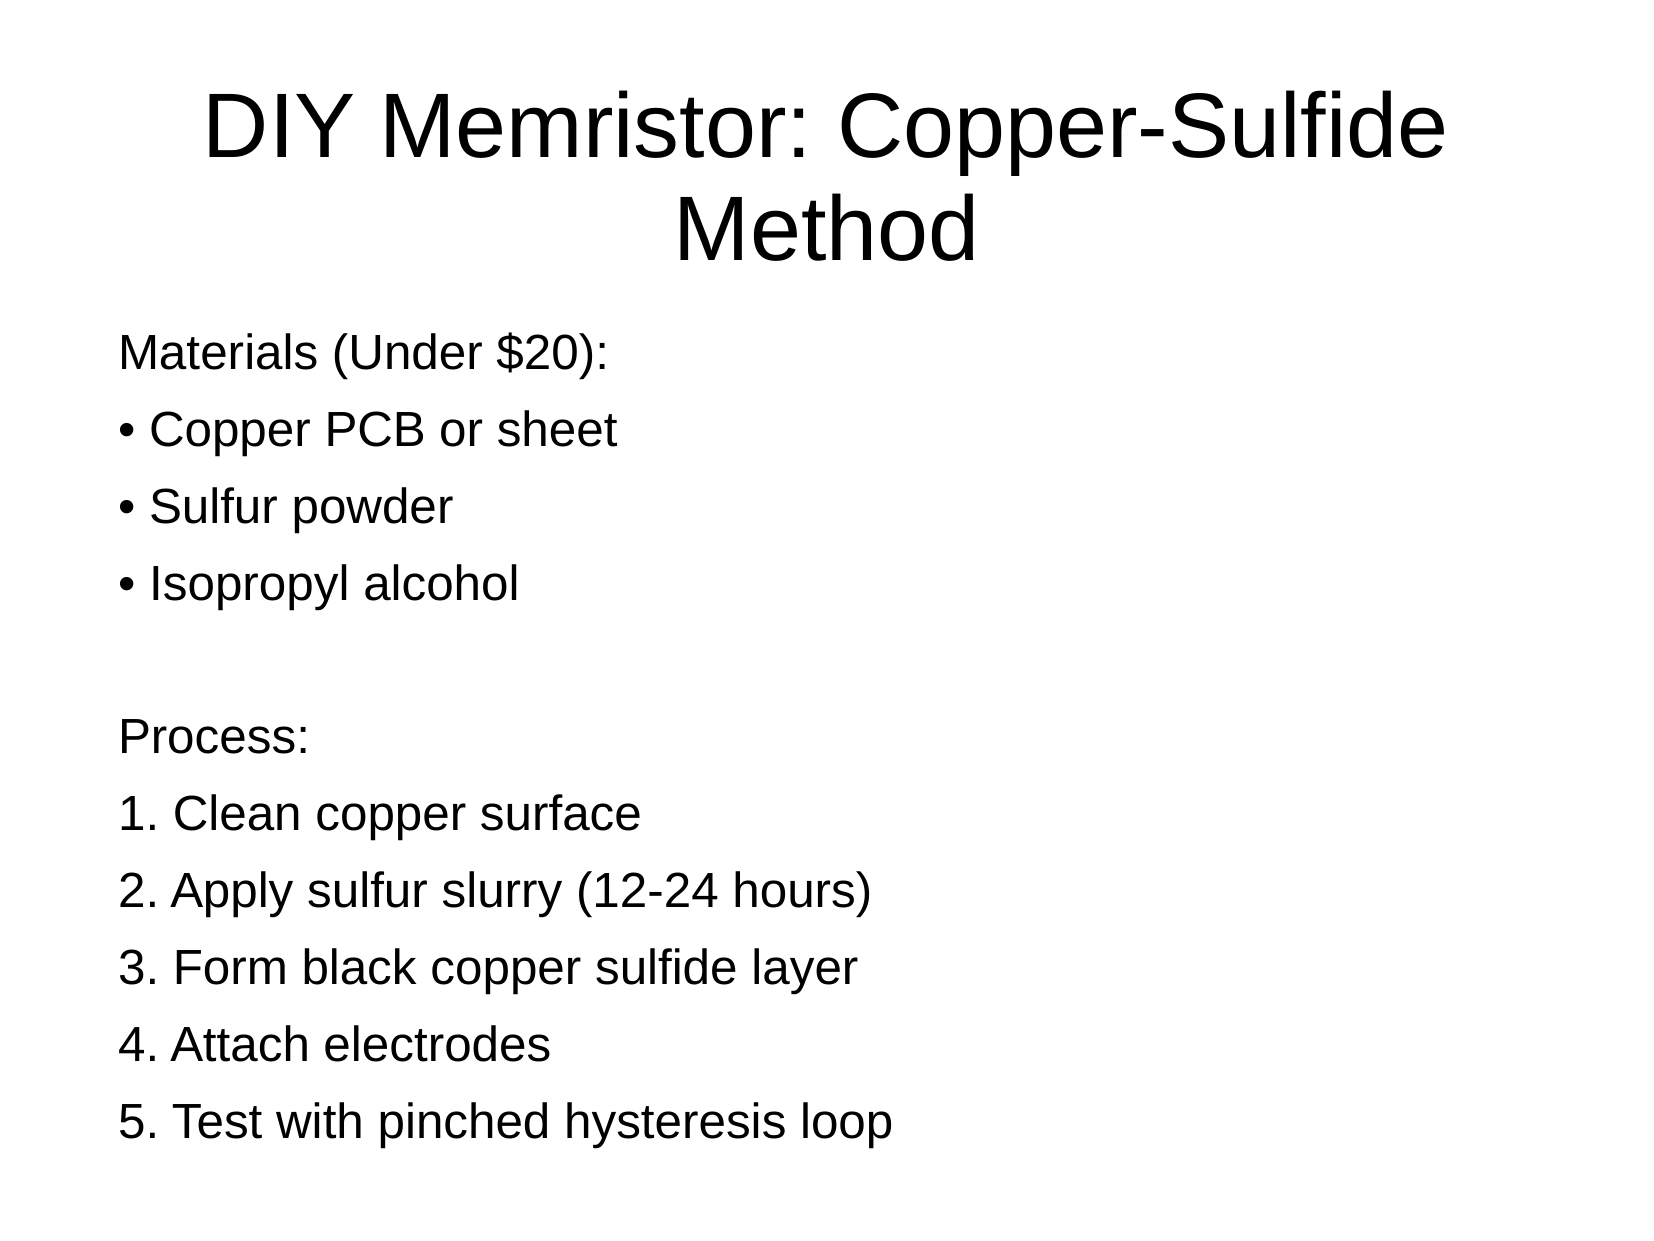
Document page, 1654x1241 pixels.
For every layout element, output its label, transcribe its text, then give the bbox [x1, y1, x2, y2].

title DIY Memristor: Copper-Sulfide Method [118, 74, 1536, 280]
list Materials (Under $20): • Copper PCB or sheet • Sulfur powder • Isopropyl alcohol Process: 1. Clean copper surface 2. Apply sulfur slurry (12-24 hours) 3. Form black copper sulfide layer 4. Attach electrodes 5. Test with pinched hysteresis loop [118, 324, 1536, 1152]
